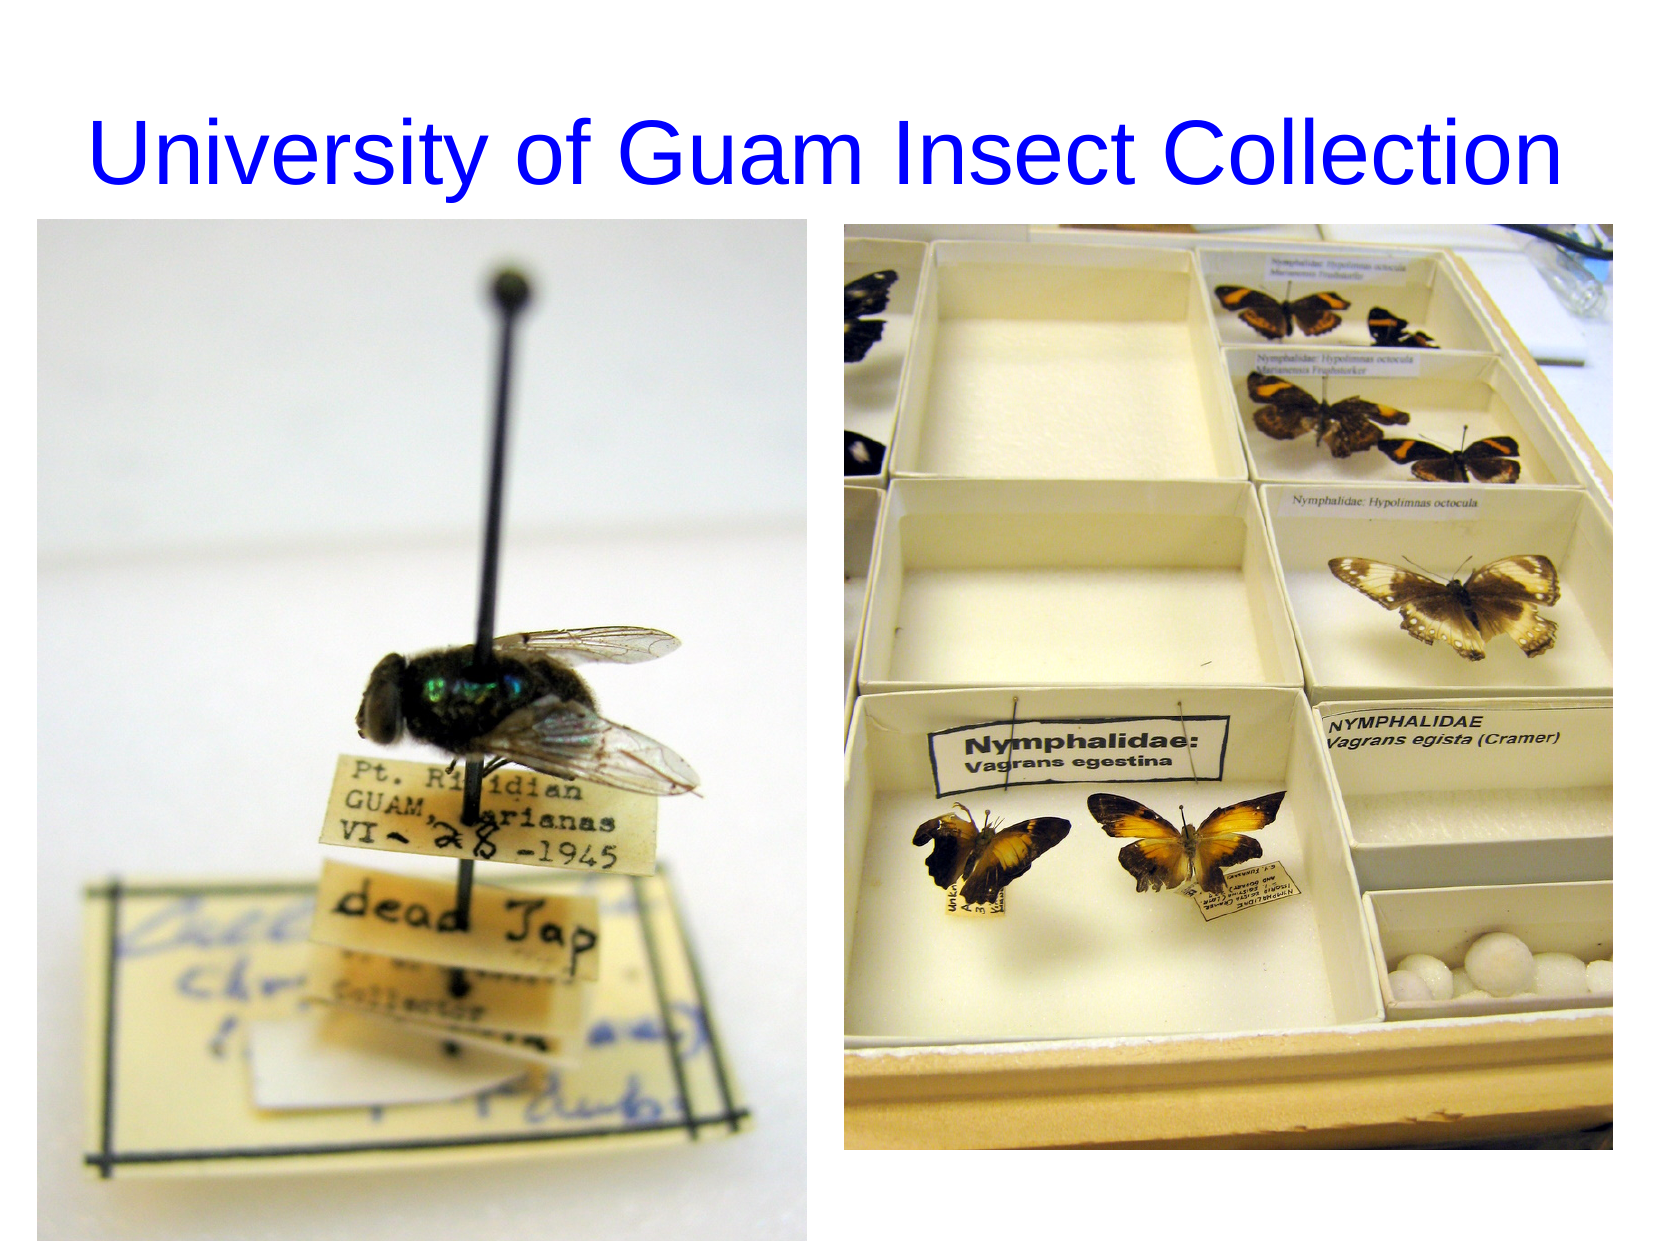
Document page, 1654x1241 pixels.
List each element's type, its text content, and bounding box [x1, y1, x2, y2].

picture [37, 219, 807, 1241]
title University of Guam Insect Collection [82, 49, 1571, 257]
picture [844, 224, 1613, 1150]
